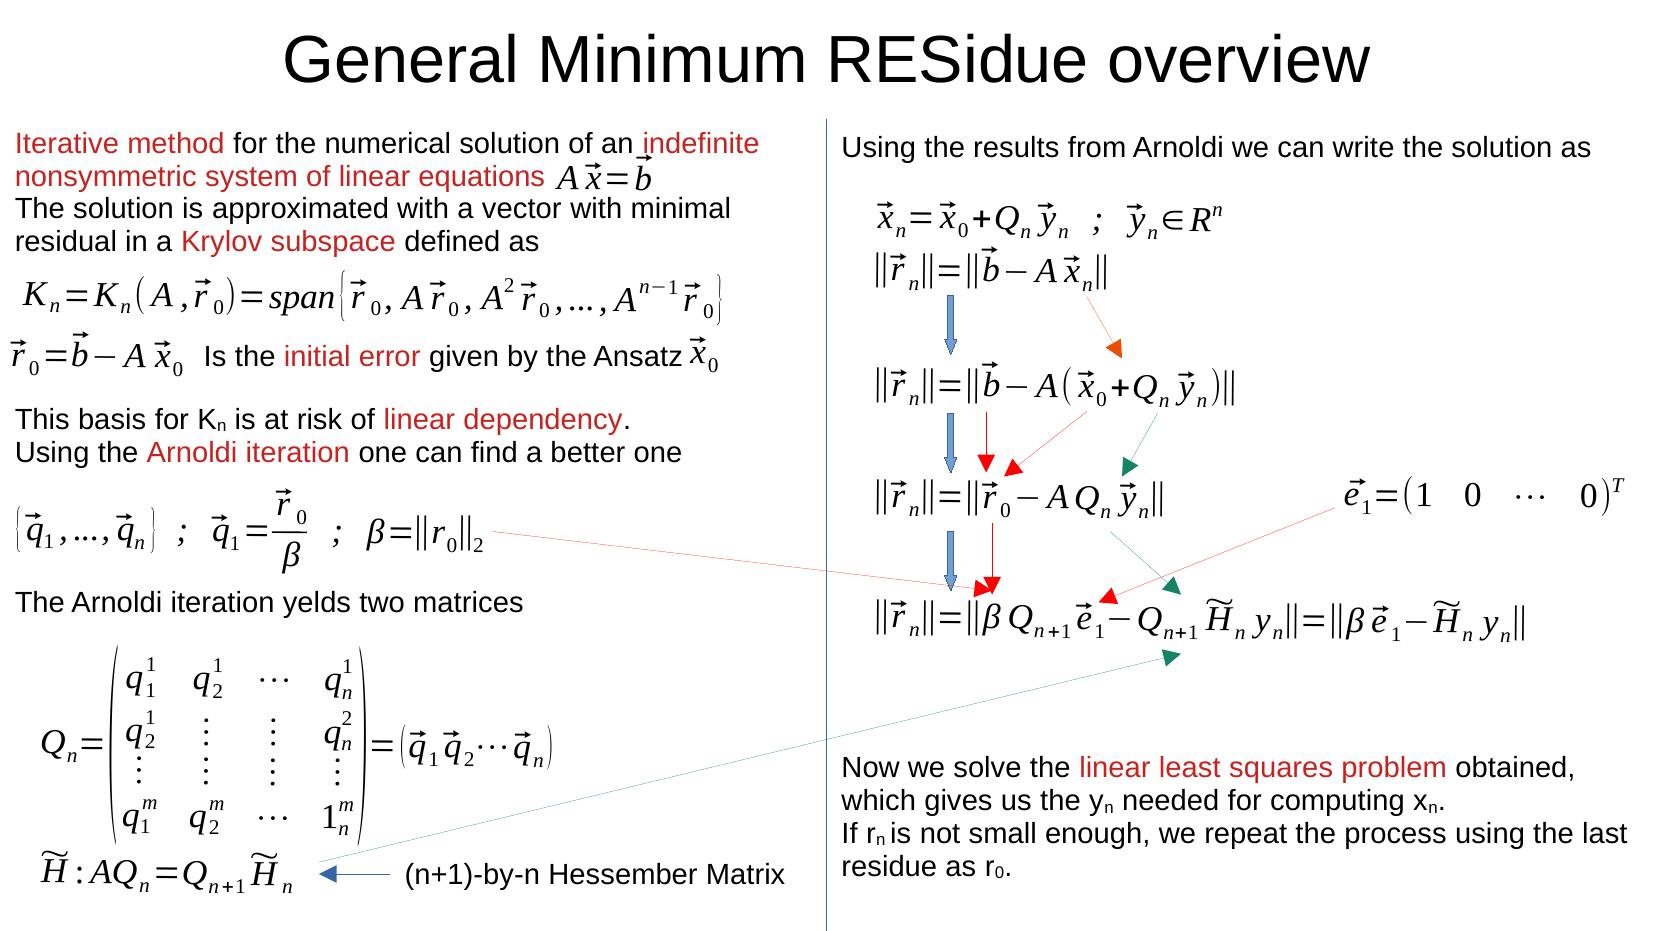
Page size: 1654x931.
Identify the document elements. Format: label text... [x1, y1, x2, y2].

title General Minimum RESidue overview [0, 1, 1654, 119]
chart [862, 476, 1178, 524]
text_box [944, 413, 957, 473]
chart [679, 332, 728, 378]
chart [862, 594, 1540, 648]
text_box Using the results from Arnoldi we can write the solution as [827, 124, 1630, 205]
chart [1334, 470, 1634, 523]
text_box This basis for Kn is at risk of linear dependency. Using the Arnoldi iteration one can find a better one [0, 395, 815, 485]
text_box The Arnoldi iteration yelds two matrices [0, 578, 686, 642]
chart [543, 152, 663, 198]
text_box [944, 295, 957, 355]
chart [5, 482, 493, 576]
text_box (n+1)-by-n Hessember Matrix [389, 850, 804, 898]
text_box Now we solve the linear least squares problem obtained, which gives us the yn needed for computing xn. If rn is not small enough, we repeat the process using the last residue as r0. [827, 744, 1654, 891]
chart [0, 328, 192, 381]
chart [862, 358, 1249, 412]
text_box Is the initial error given by the Ansatz [188, 332, 804, 395]
chart [27, 641, 564, 901]
text_box Iterative method for the numerical solution of an indefinite nonsymmetric system of linear equations The solution is approximated with a vector with minimal residual in a Krylov subspace defined as [0, 119, 826, 299]
chart [11, 266, 734, 327]
text_box [944, 531, 957, 585]
chart [861, 205, 1233, 297]
